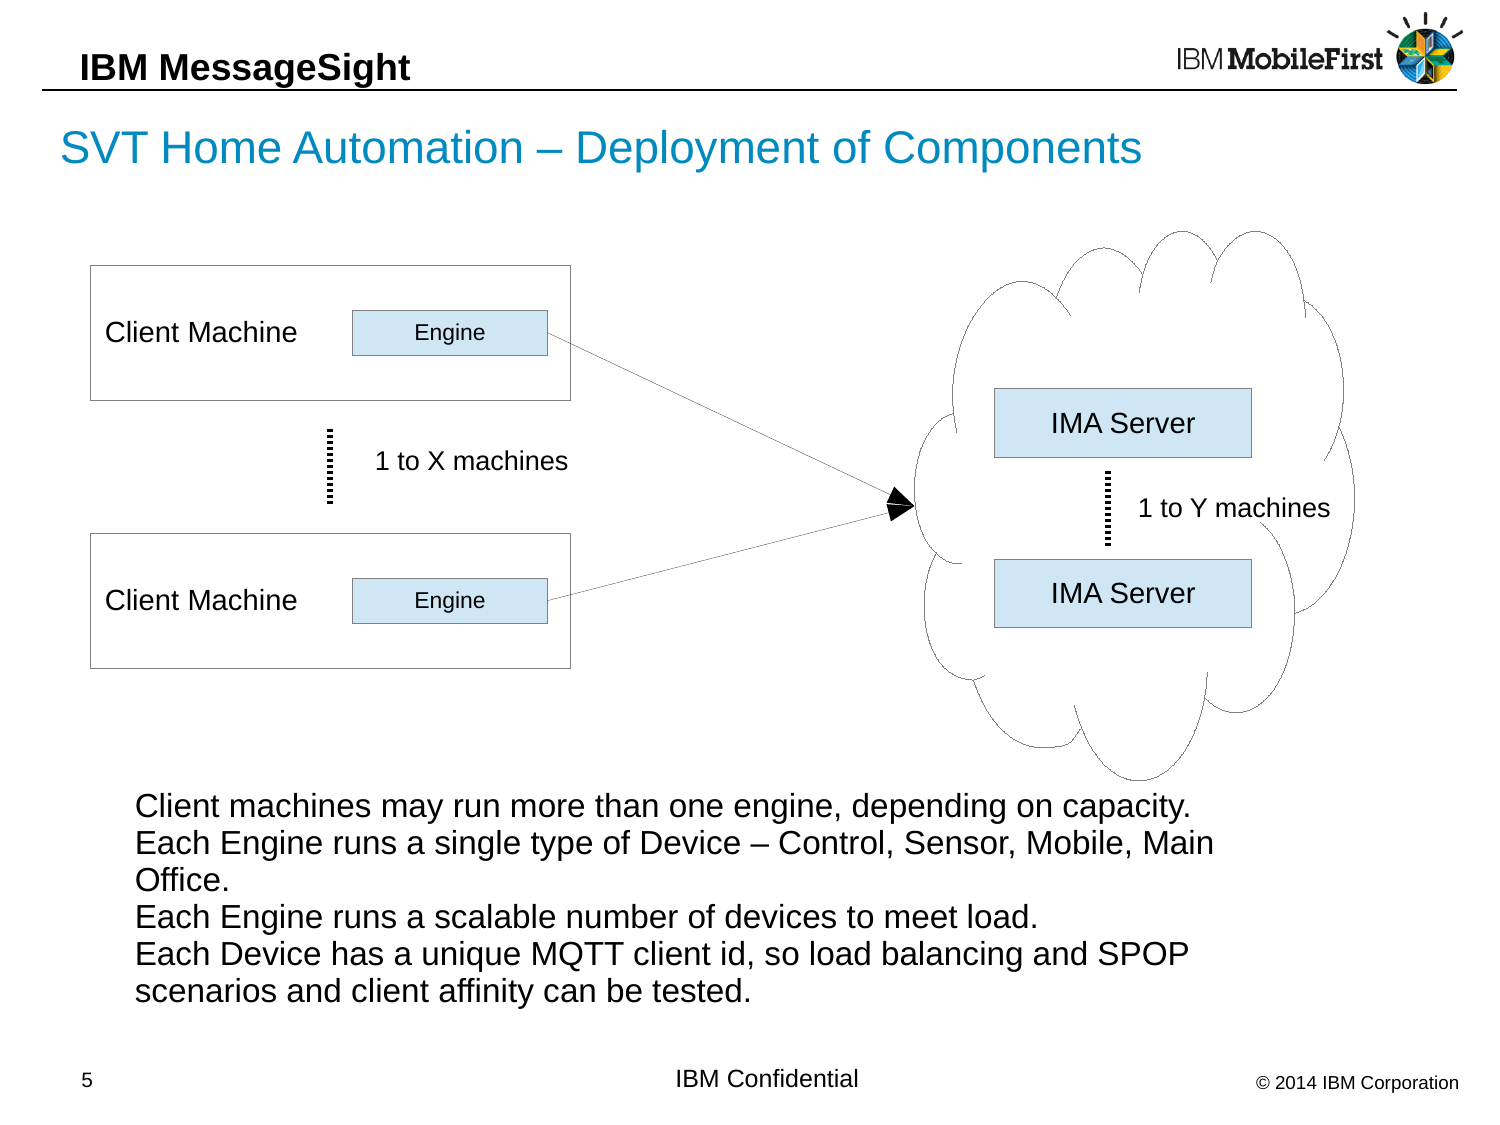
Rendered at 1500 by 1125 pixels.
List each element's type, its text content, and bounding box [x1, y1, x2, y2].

text_box Engine [352, 578, 548, 624]
text_box IMA Server [994, 388, 1252, 458]
text_box Engine [352, 310, 548, 356]
text_box Client machines may run more than one engine, depending on capacity. Each Engine runs a single type of Device – Control, Sensor, Mobile, Main Office. Each Engine runs a scalable number of devices to meet load. Each Device has a unique MQTT client id, so load balancing and SPOP scenarios and client affinity can be tested. [120, 780, 1276, 1042]
text_box IMA Server [994, 559, 1252, 628]
text_box SVT Home Automation – Deployment of Components [45, 109, 1159, 181]
text_box 1 to X machines [360, 438, 584, 484]
picture [1178, 43, 1385, 77]
text_box Client Machine [90, 533, 571, 669]
text_box 1 to Y machines [1123, 485, 1346, 531]
picture [1387, 12, 1463, 84]
text_box Client Machine [90, 265, 571, 401]
